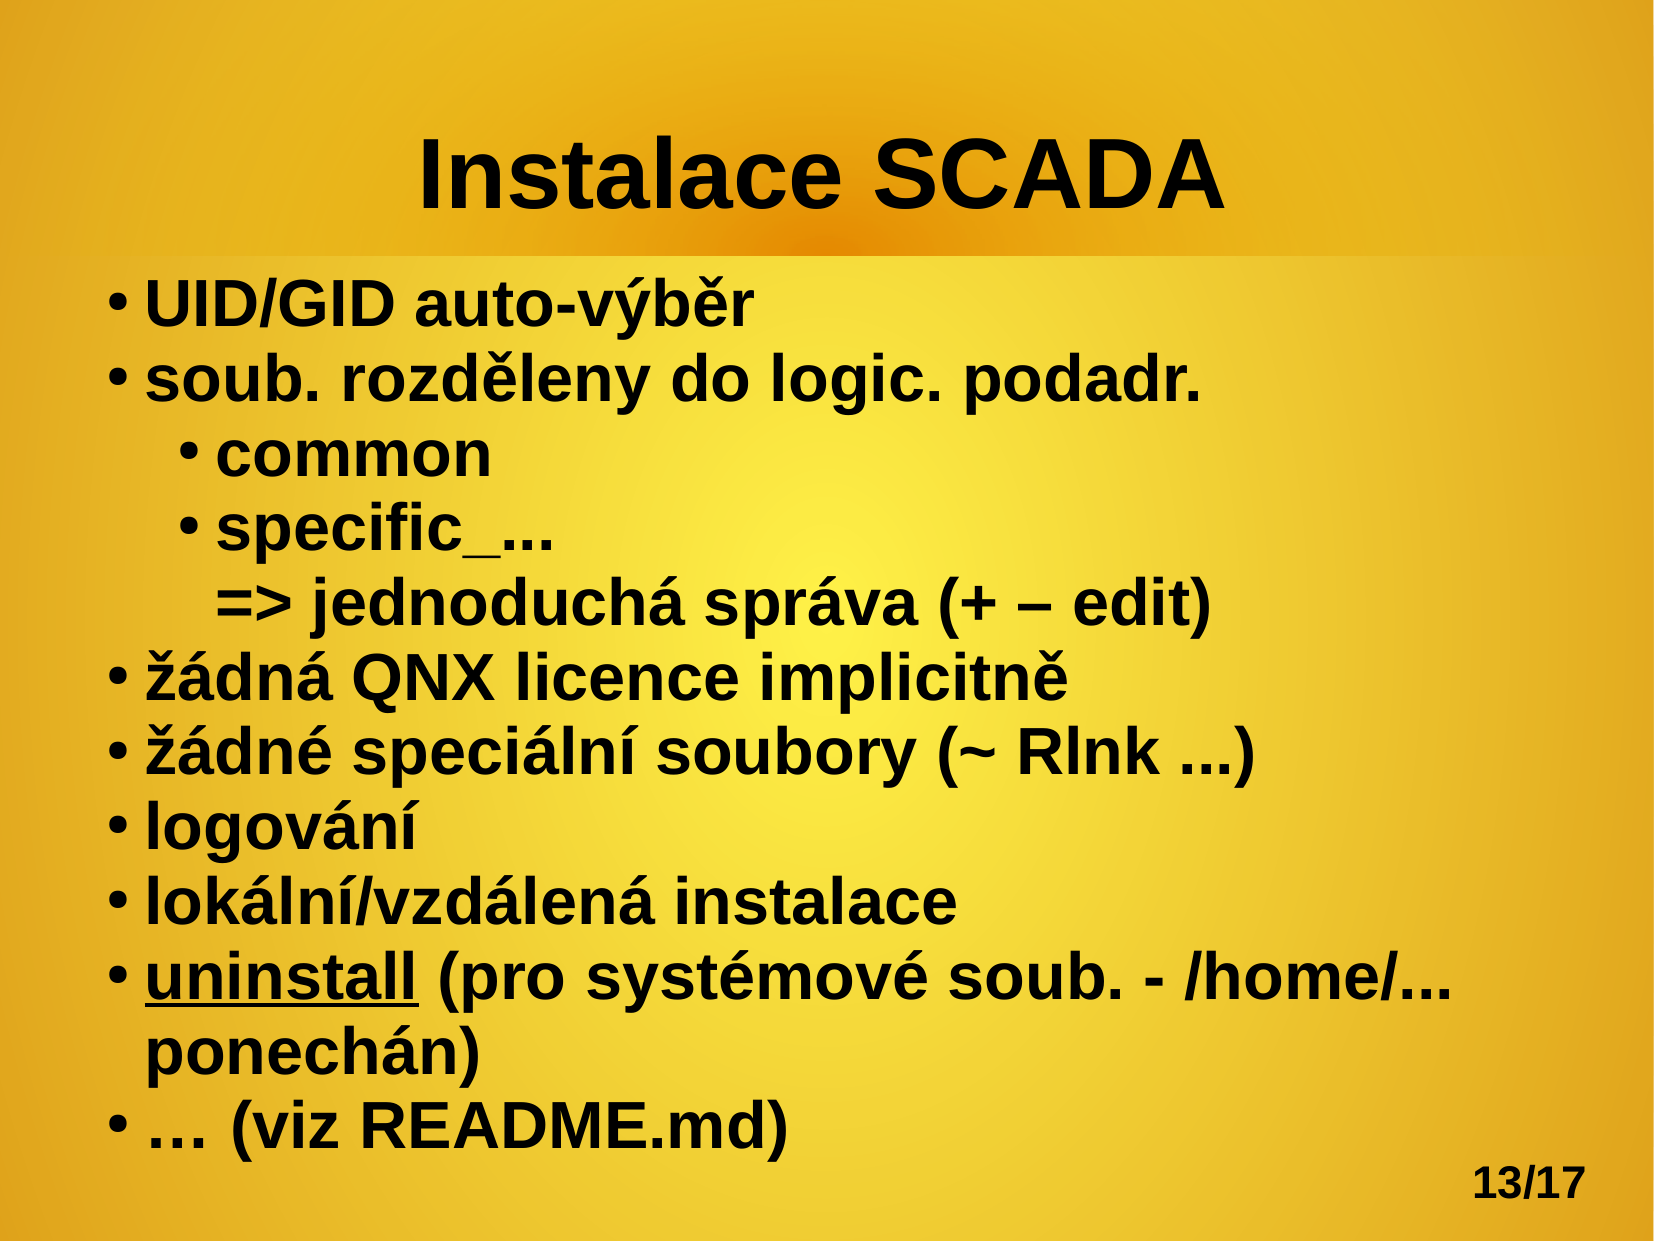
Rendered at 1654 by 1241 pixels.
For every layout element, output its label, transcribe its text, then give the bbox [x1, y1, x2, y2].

title Instalace SCADA [78, 70, 1567, 278]
subtitle UID/GID auto-výběr soub. rozděleny do logic. podadr. common specific_... => jednoduchá správa (+ – edit) žádná QNX licence implicitně žádné speciální soubory (~ Rlnk ...) logování lokální/vzdálená instalace uninstall (pro systémové soub. - /home/... ponechán) … (viz README.md) [106, 265, 1560, 1164]
text_box <číslo>/17 [1489, 1149, 1654, 1220]
